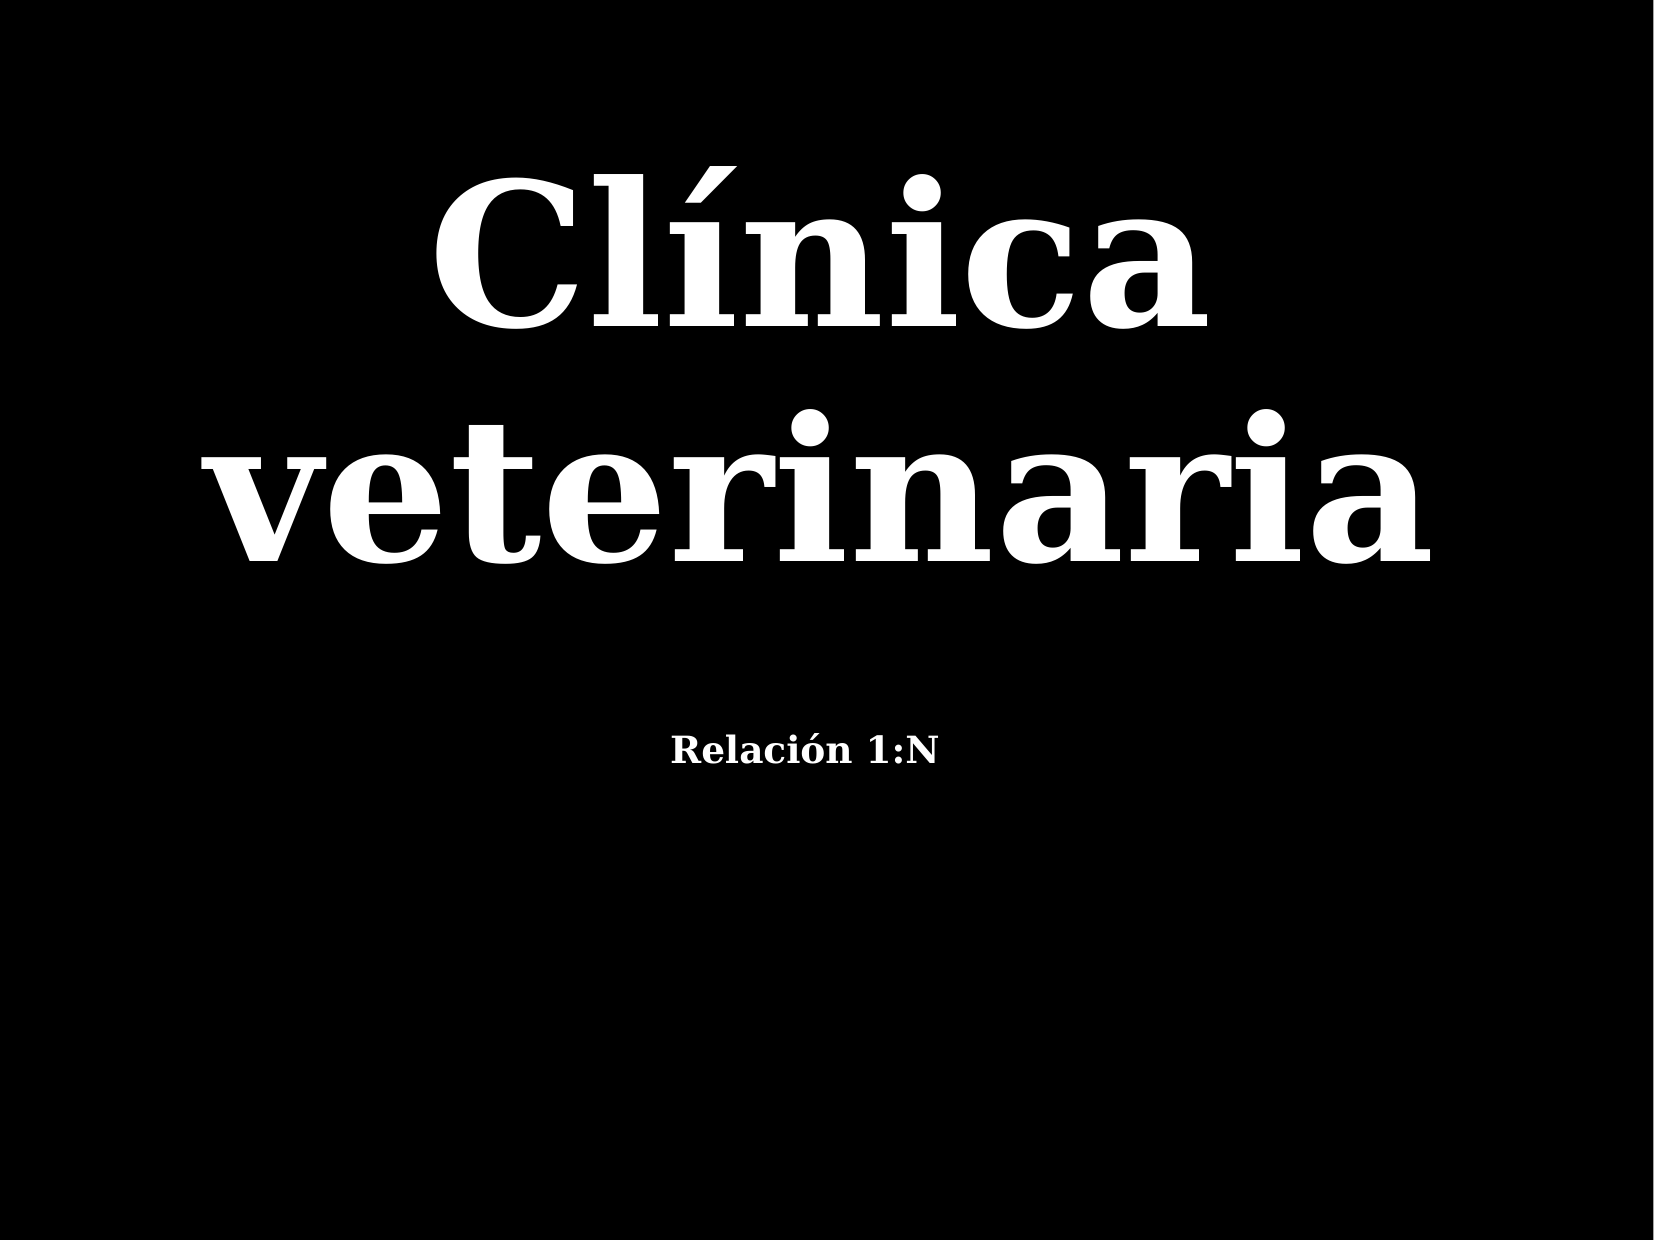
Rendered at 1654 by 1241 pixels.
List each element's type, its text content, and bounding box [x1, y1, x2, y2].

text_box Clínica veterinaria [141, 20, 1501, 726]
text_box Relación 1:N [655, 720, 955, 780]
